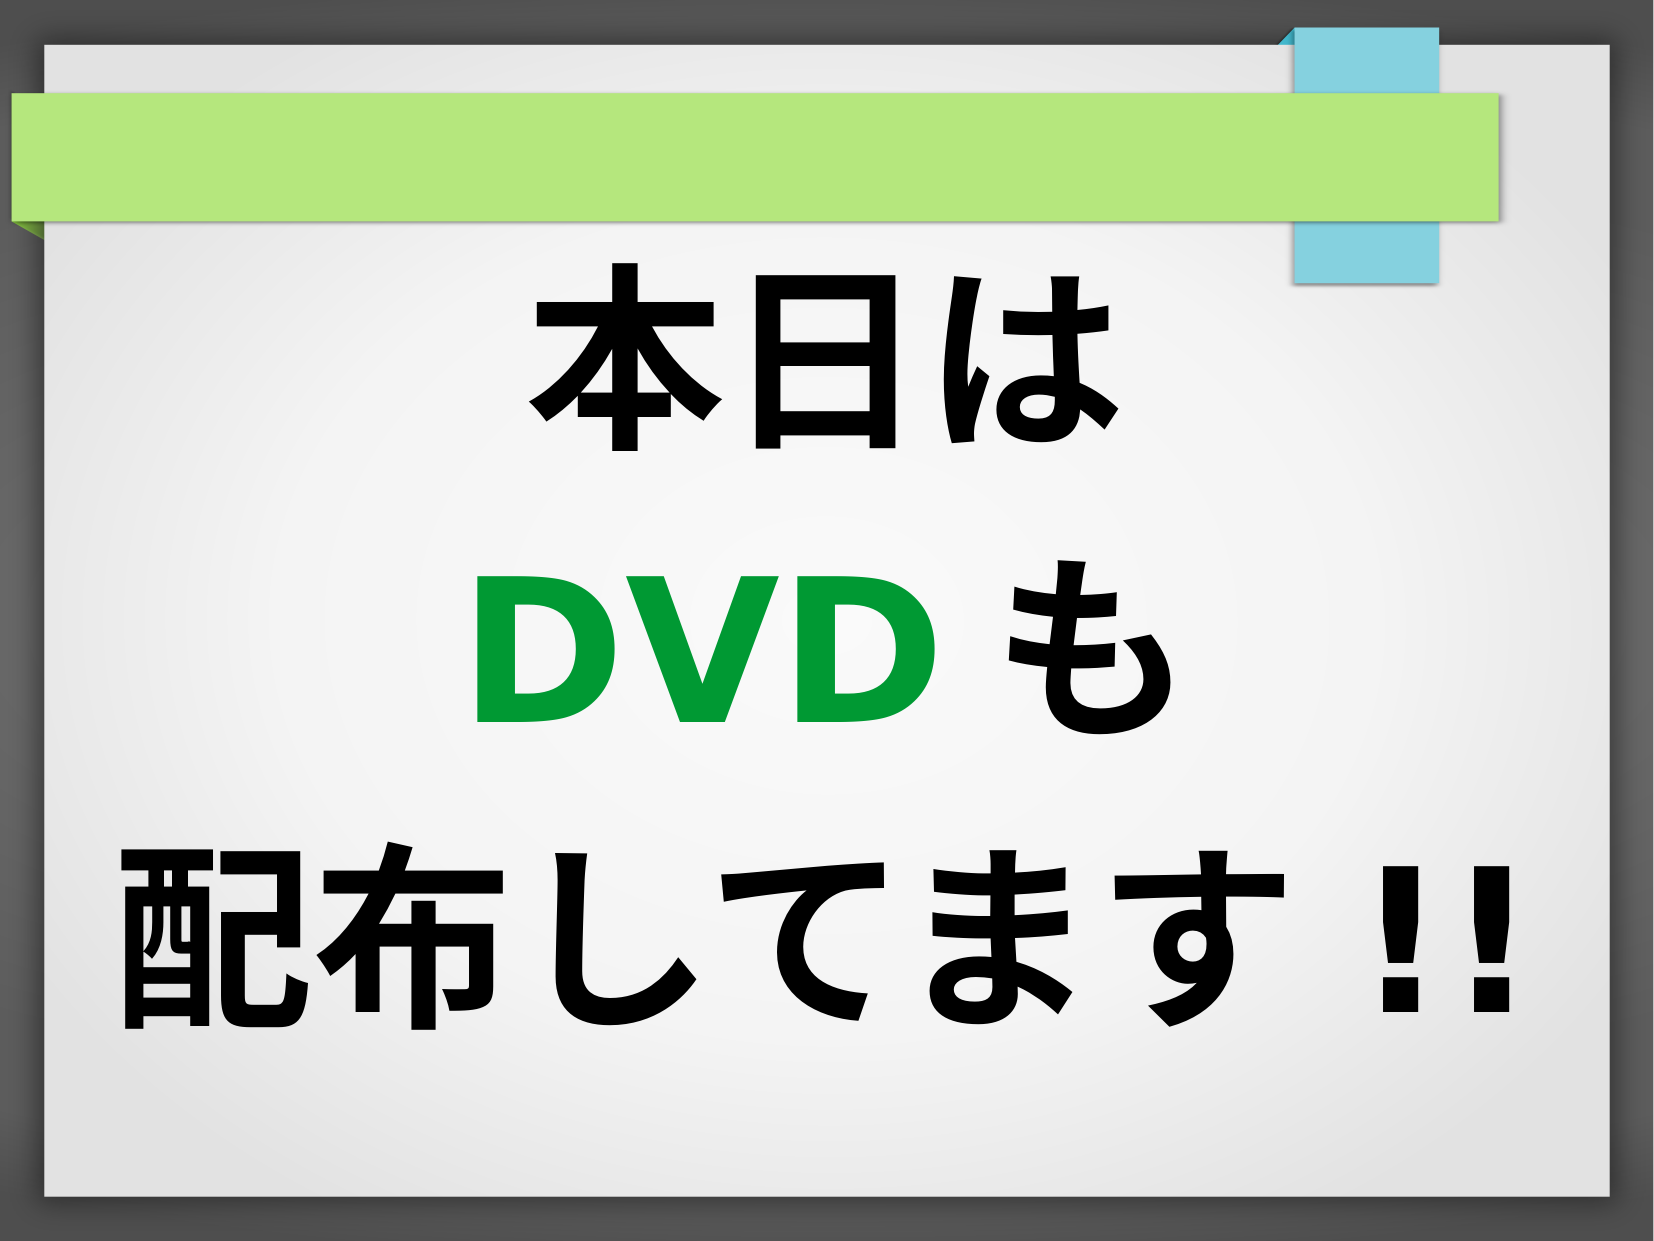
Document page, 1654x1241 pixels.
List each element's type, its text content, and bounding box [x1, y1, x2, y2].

subtitle 本日は DVDも 配布してます!! [81, 125, 1570, 1146]
picture [0, 0, 1654, 1241]
